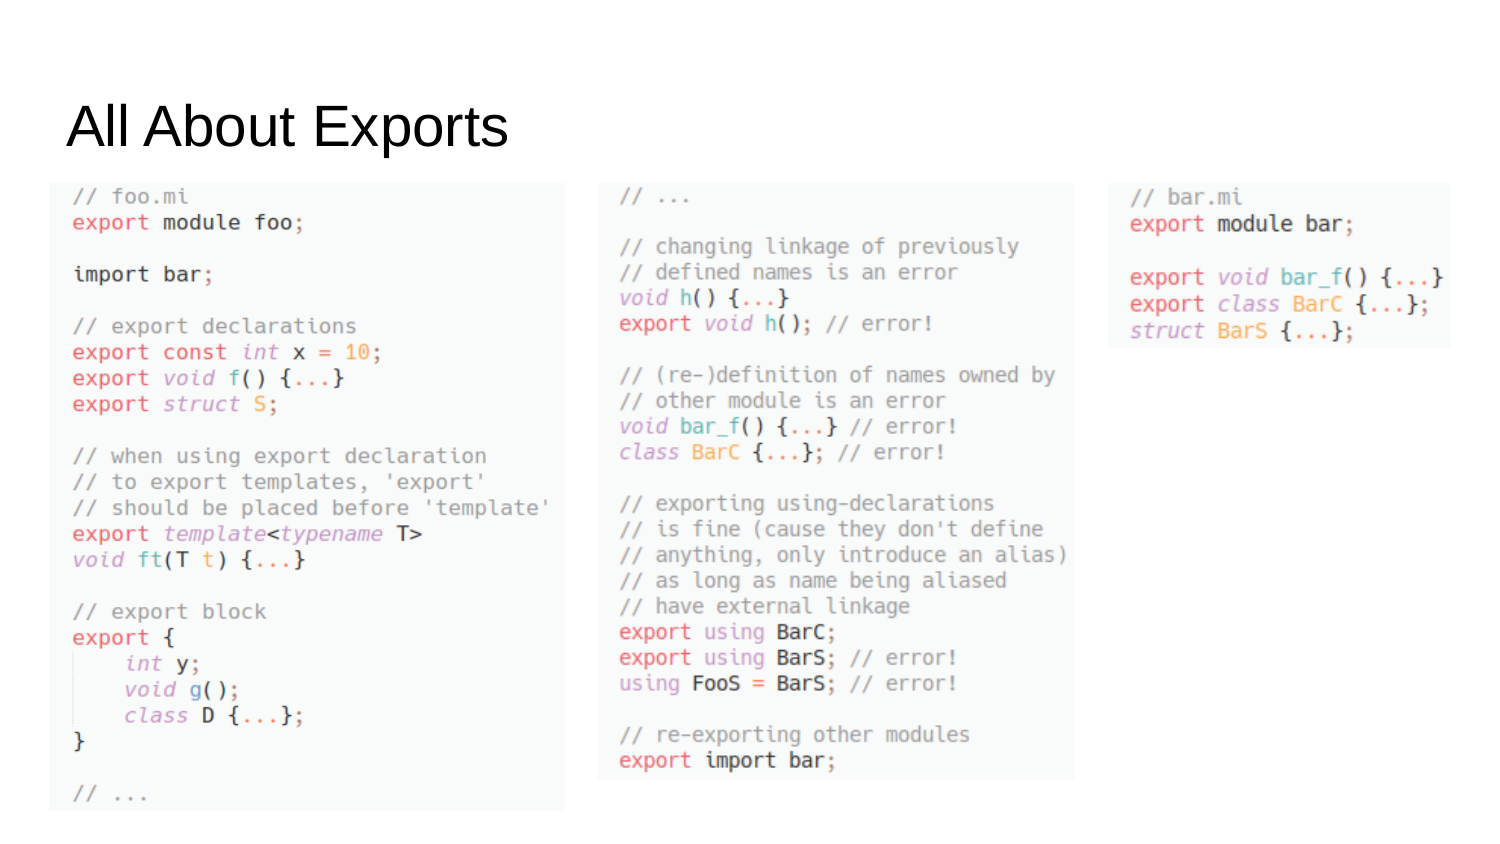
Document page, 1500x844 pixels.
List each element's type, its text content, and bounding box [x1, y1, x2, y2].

picture [598, 183, 1075, 780]
title All About Exports [51, 72, 1449, 167]
picture [49, 183, 565, 811]
picture [1108, 183, 1451, 348]
